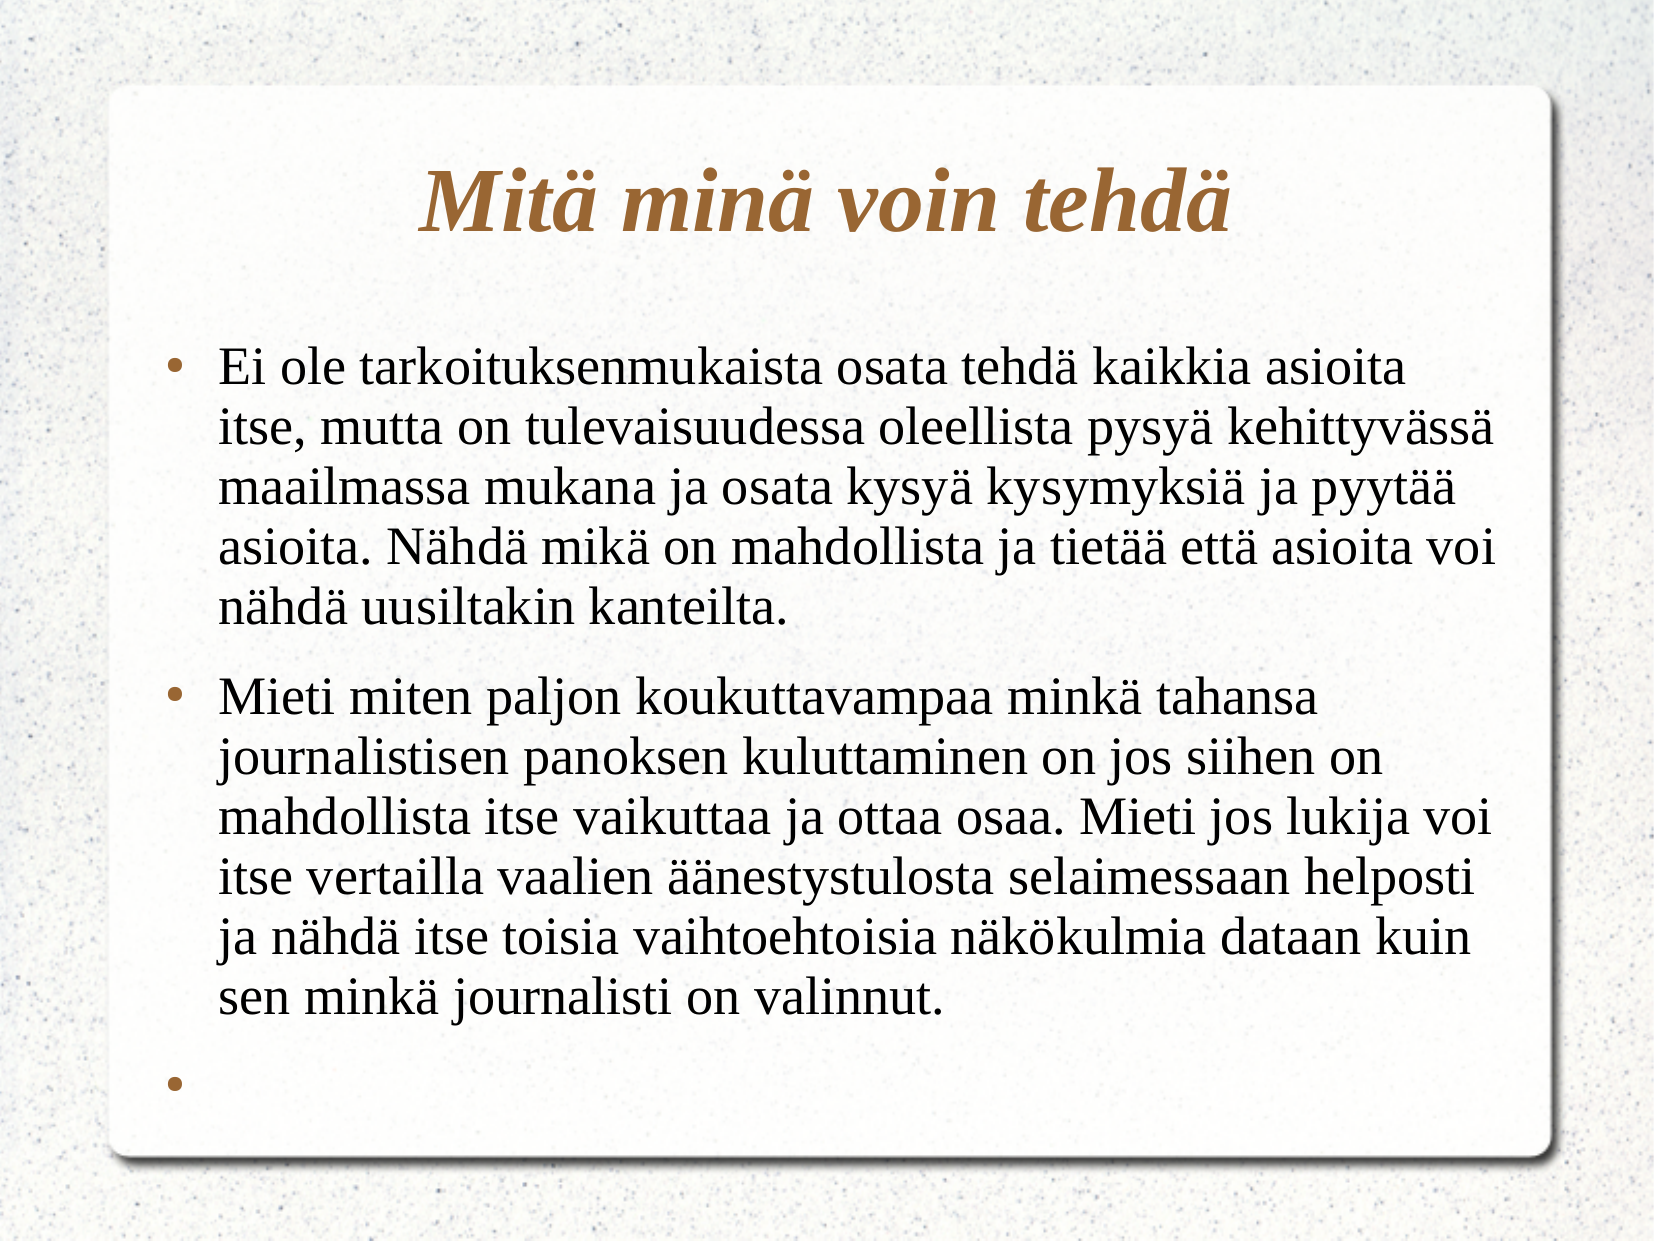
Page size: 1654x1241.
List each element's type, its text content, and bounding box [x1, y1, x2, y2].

list Ei ole tarkoituksenmukaista osata tehdä kaikkia asioita itse, mutta on tulevaisuudessa oleellista pysyä kehittyvässä maailmassa mukana ja osata kysyä kysymyksiä ja pyytää asioita. Nähdä mikä on mahdollista ja tietää että asioita voi nähdä uusiltakin kanteilta. Mieti miten paljon koukuttavampaa minkä tahansa journalistisen panoksen kuluttaminen on jos siihen on mahdollista itse vaikuttaa ja ottaa osaa. Mieti jos lukija voi itse vertailla vaalien äänestystulosta selaimessaan helposti ja nähdä itse toisia vaihtoehtoisia näkökulmia dataan kuin sen minkä journalisti on valinnut. [147, 336, 1506, 1116]
title Mitä minä voin tehdä [118, 96, 1536, 304]
picture [0, 0, 1654, 1241]
